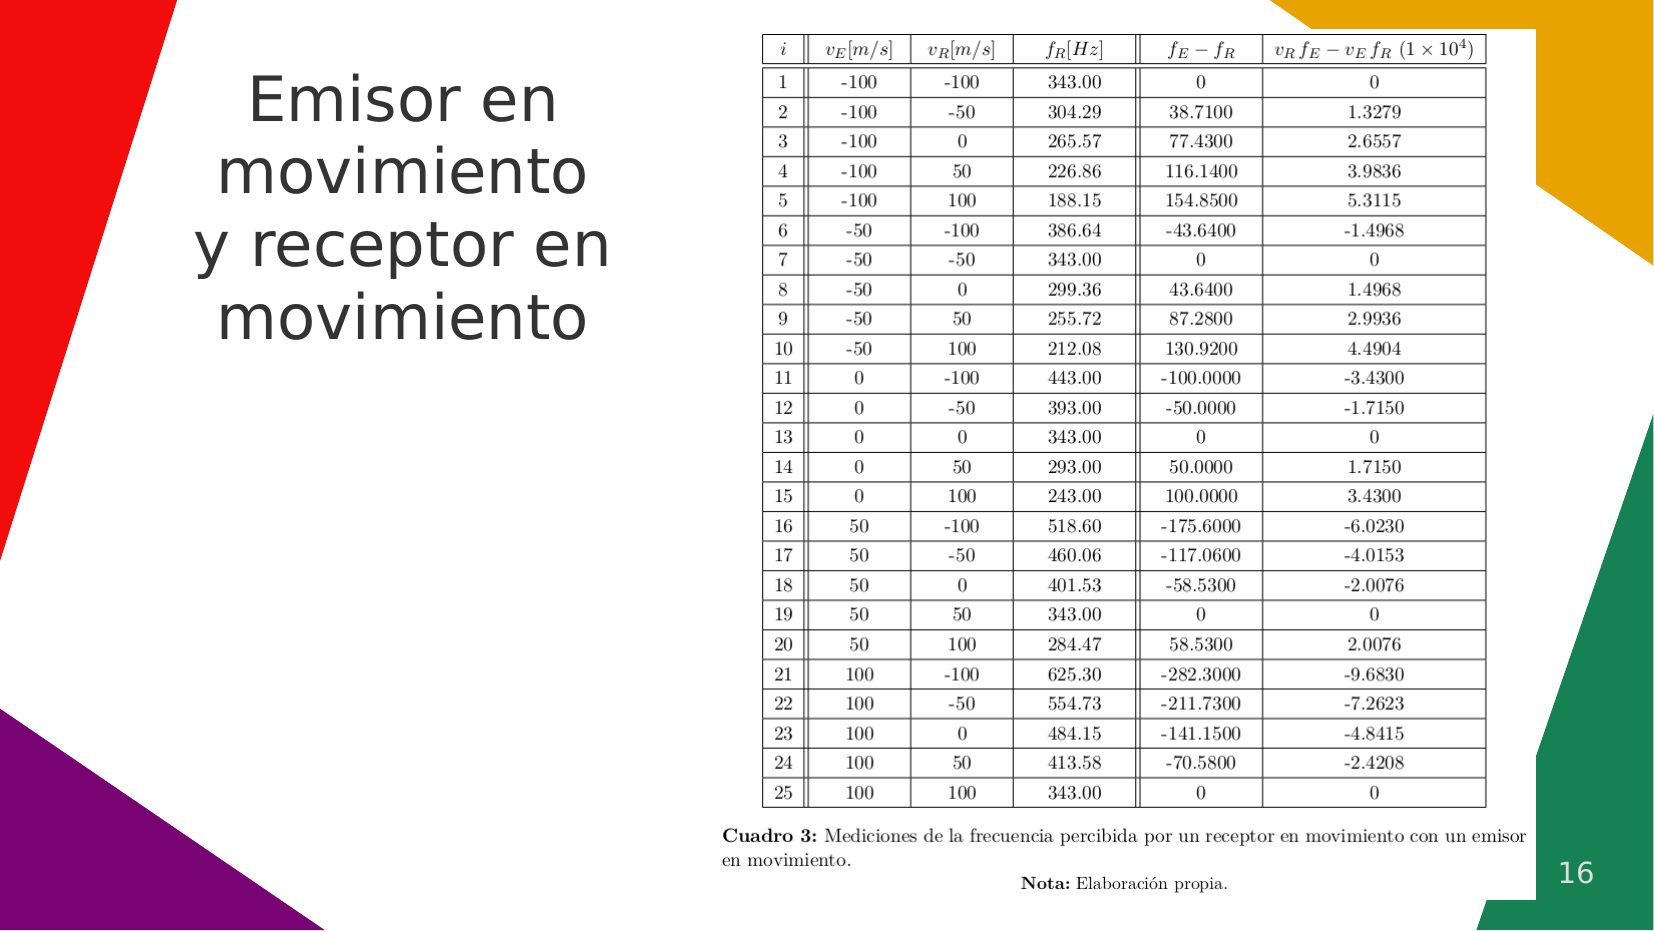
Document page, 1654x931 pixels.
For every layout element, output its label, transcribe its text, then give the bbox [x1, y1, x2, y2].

title Emisor en movimiento y receptor en movimiento [59, 63, 717, 355]
picture [717, 29, 1536, 900]
